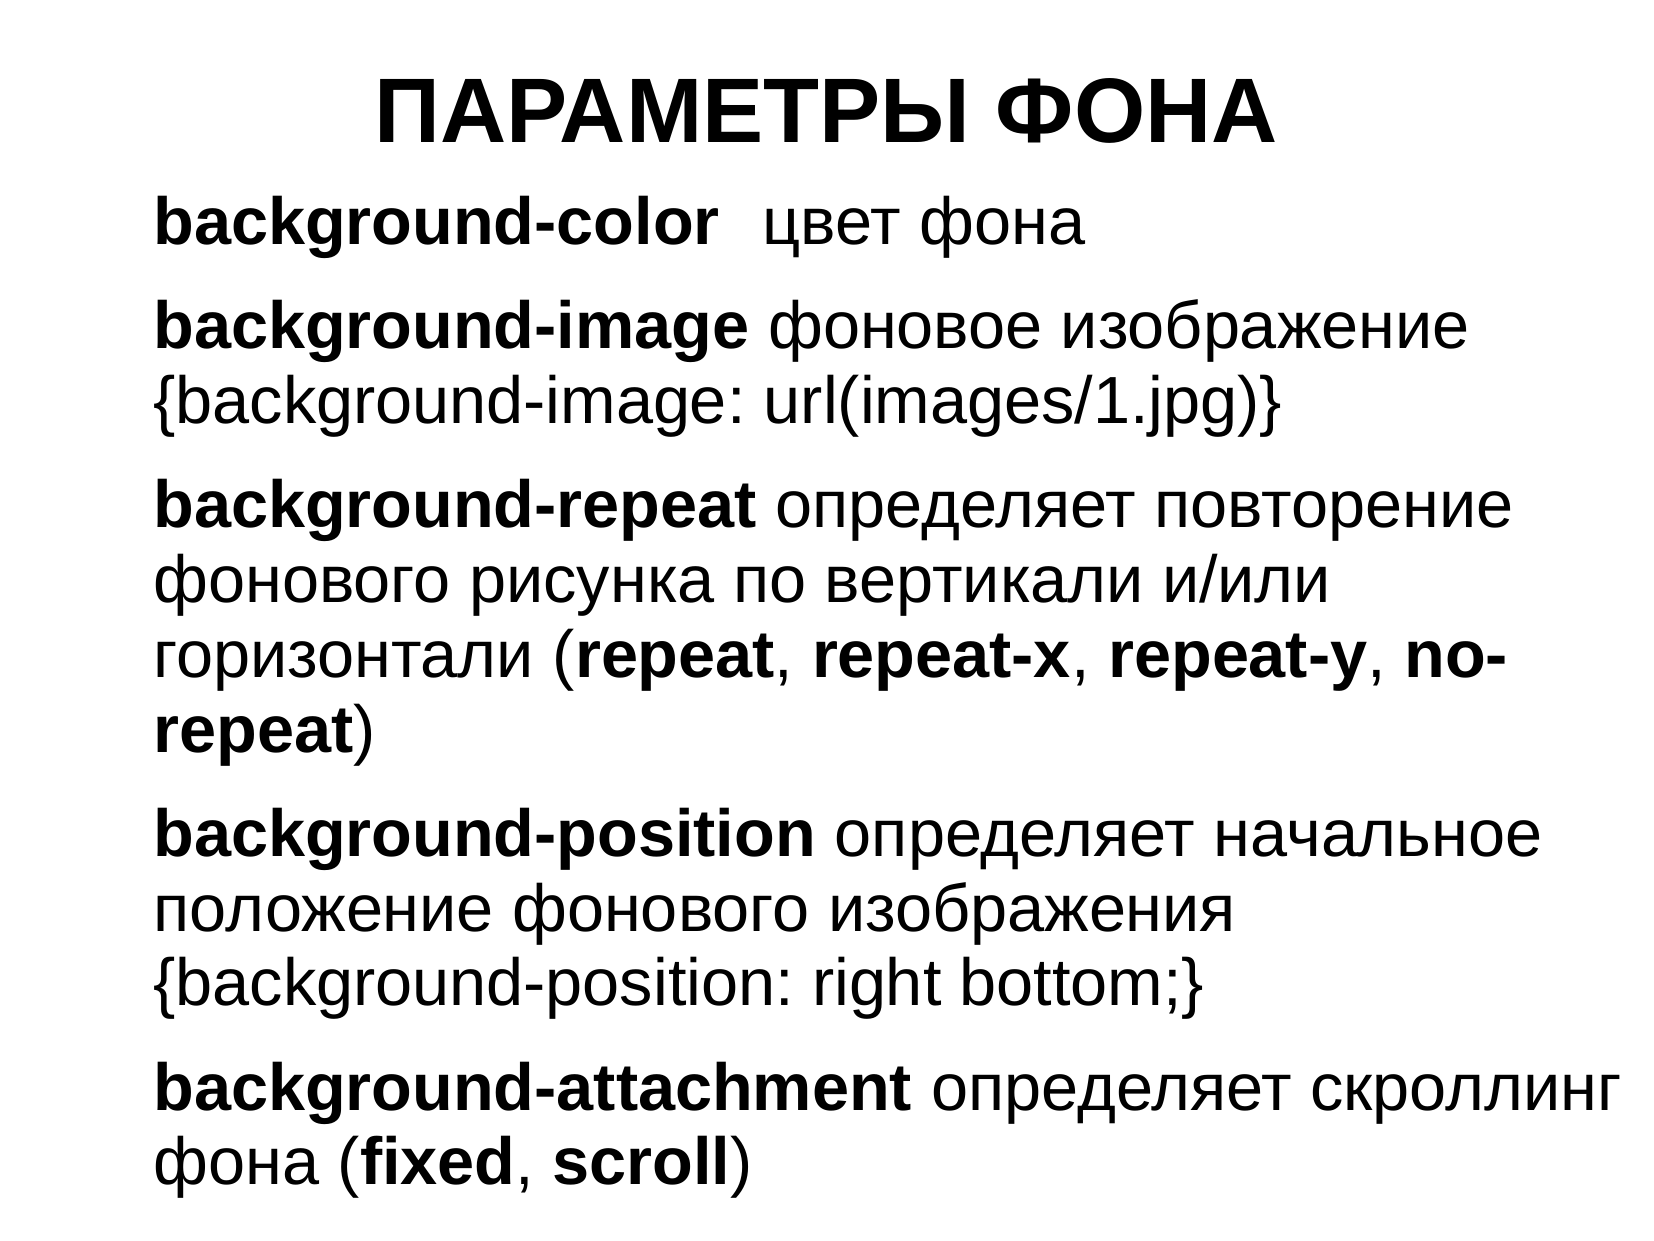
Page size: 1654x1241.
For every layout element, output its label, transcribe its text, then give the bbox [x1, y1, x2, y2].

title ПАРАМЕТРЫ ФОНА [82, 41, 1571, 180]
list background-color цвет фона background-image фоновое изображение {background-image: url(images/1.jpg)} background-repeat определяет повторение фонового рисунка по вертикали и/или горизонтали (repeat, repeat-x, repeat-y, no-repeat) background-position определяет начальное положение фонового изображения {background-position: right bottom;} background-attachment определяет скроллинг фона (fixed, scroll) [82, 183, 1625, 1200]
